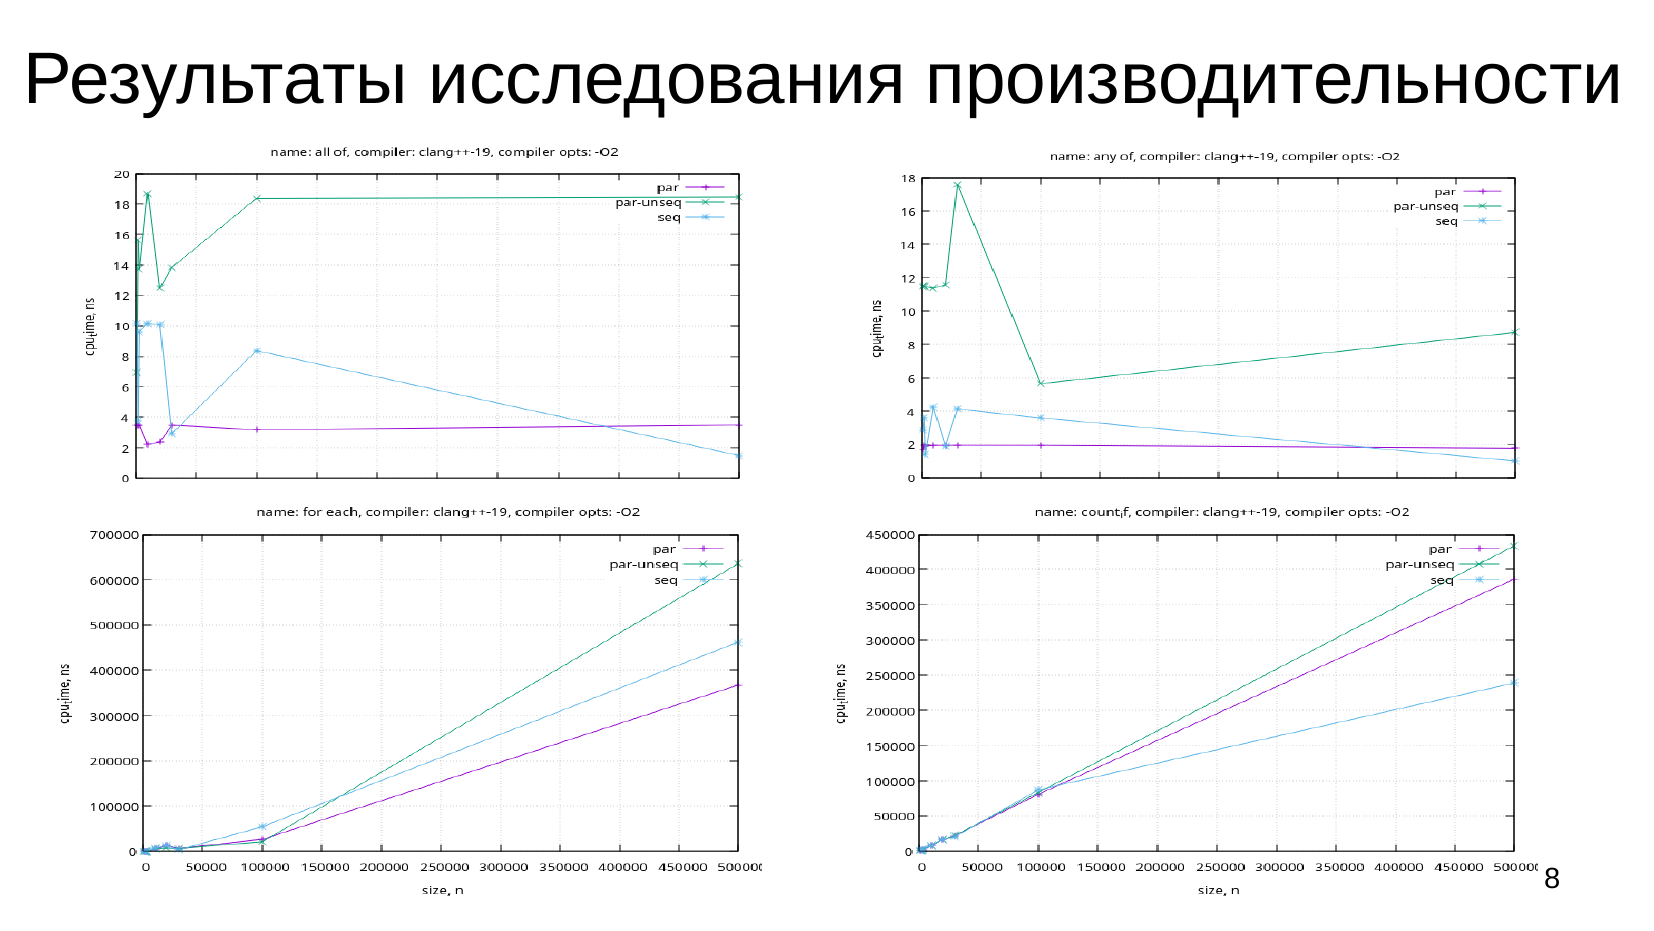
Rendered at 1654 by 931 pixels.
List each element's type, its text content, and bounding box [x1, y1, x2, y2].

text_box <number> [1529, 855, 1654, 931]
picture [825, 133, 1538, 901]
picture [49, 128, 762, 900]
title Результаты исследования производительности [3, 5, 1654, 151]
